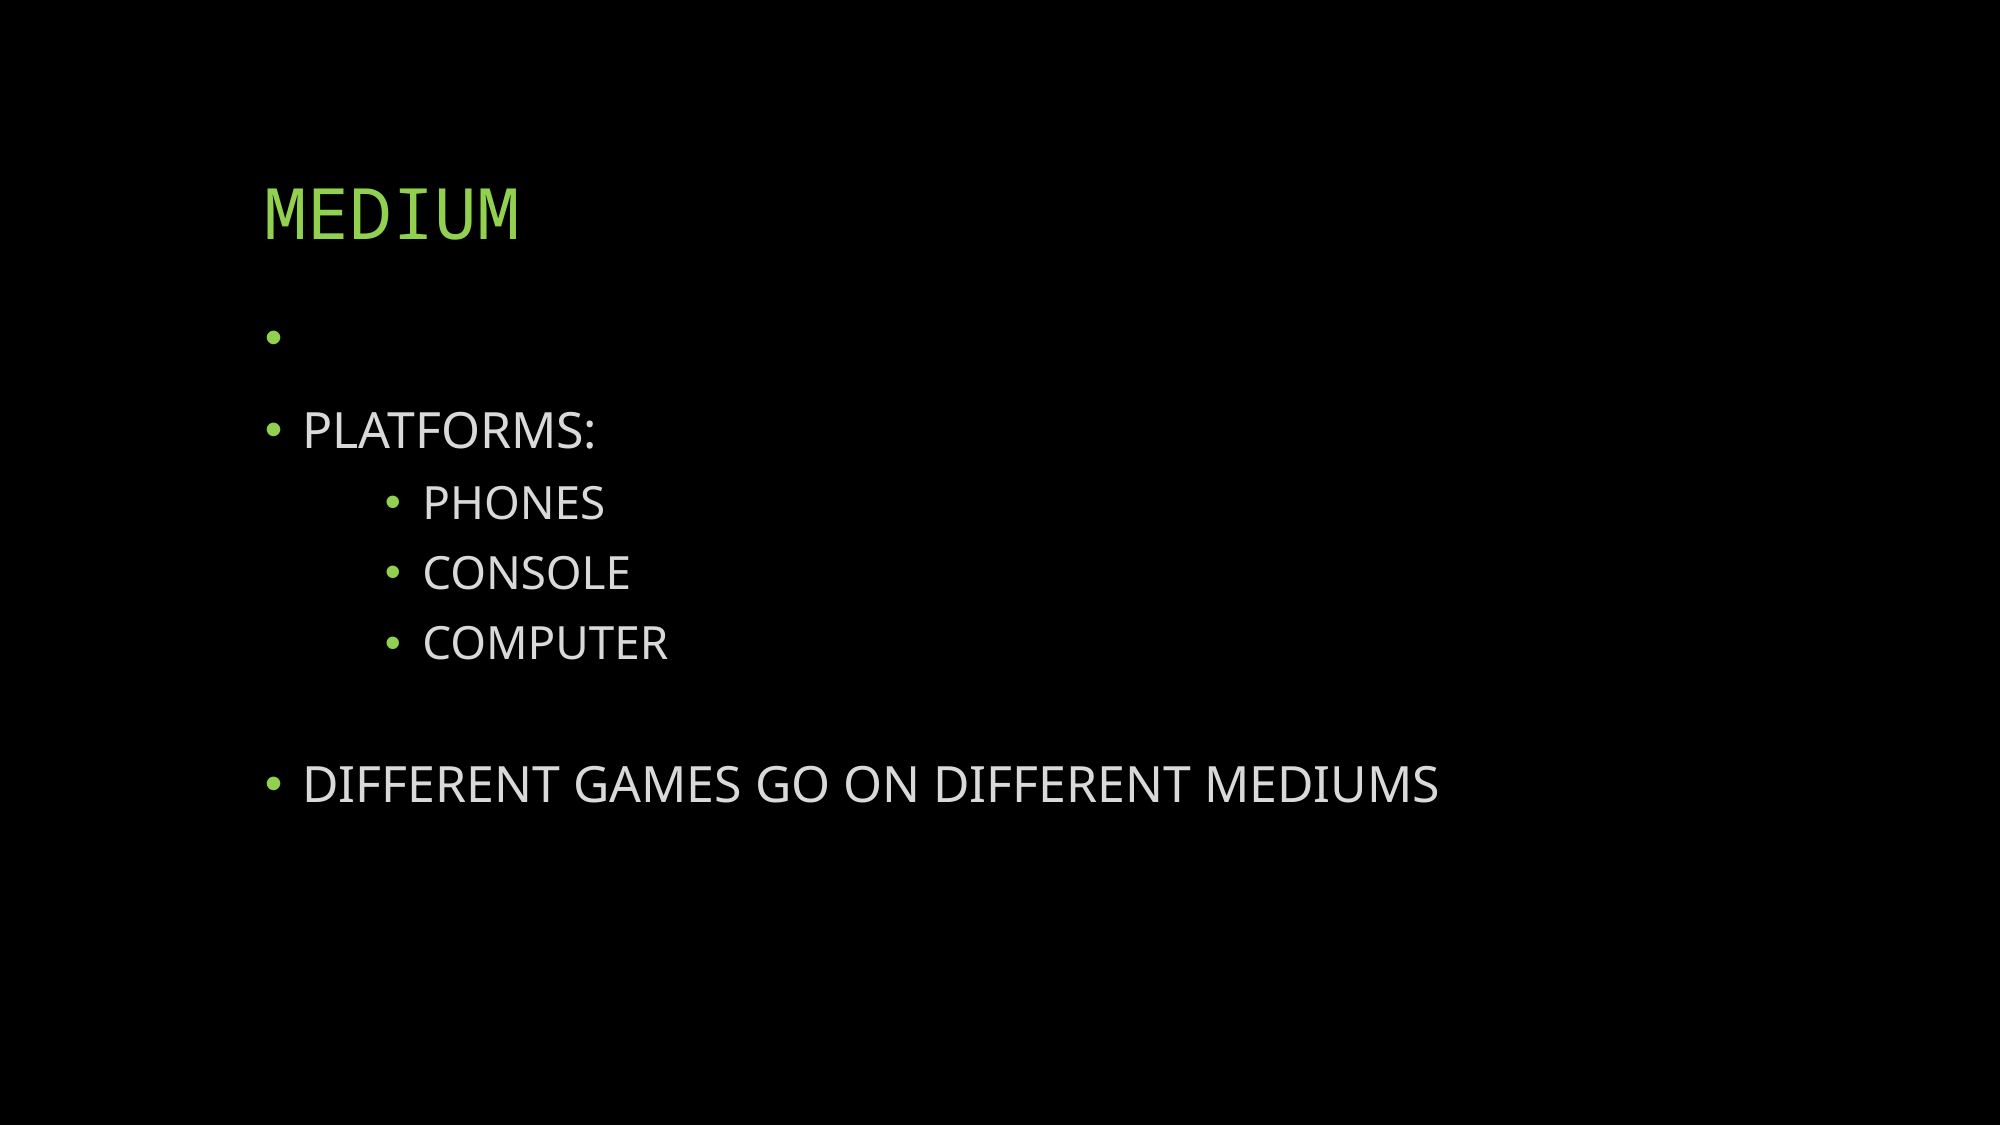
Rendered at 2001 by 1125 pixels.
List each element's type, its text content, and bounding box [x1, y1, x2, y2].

list PLATFORMS: PHONES CONSOLE COMPUTER [249, 299, 1750, 751]
text_box DIFFERENT GAMES GO ON DIFFERENT MEDIUMS [249, 751, 1750, 894]
title MEDIUM [249, 75, 1750, 263]
